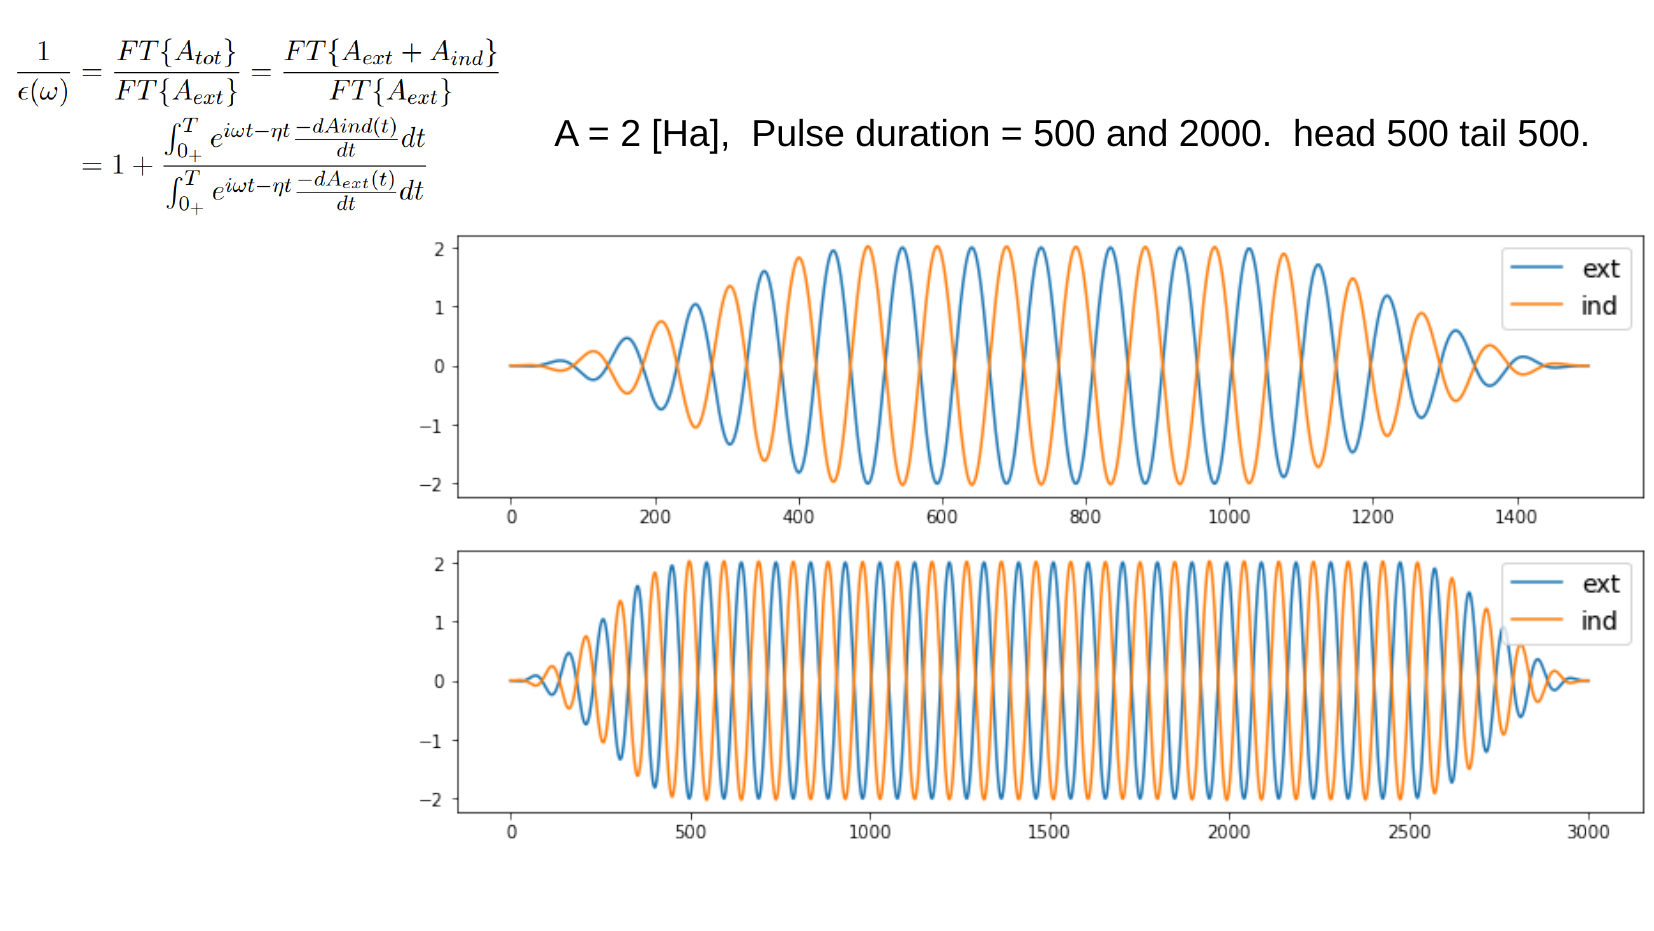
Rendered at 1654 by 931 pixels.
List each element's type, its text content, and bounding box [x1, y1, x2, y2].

picture [0, 2, 1654, 856]
text_box A = 2 [Ha], Pulse duration = 500 and 2000. head 500 tail 500. [539, 105, 1635, 204]
